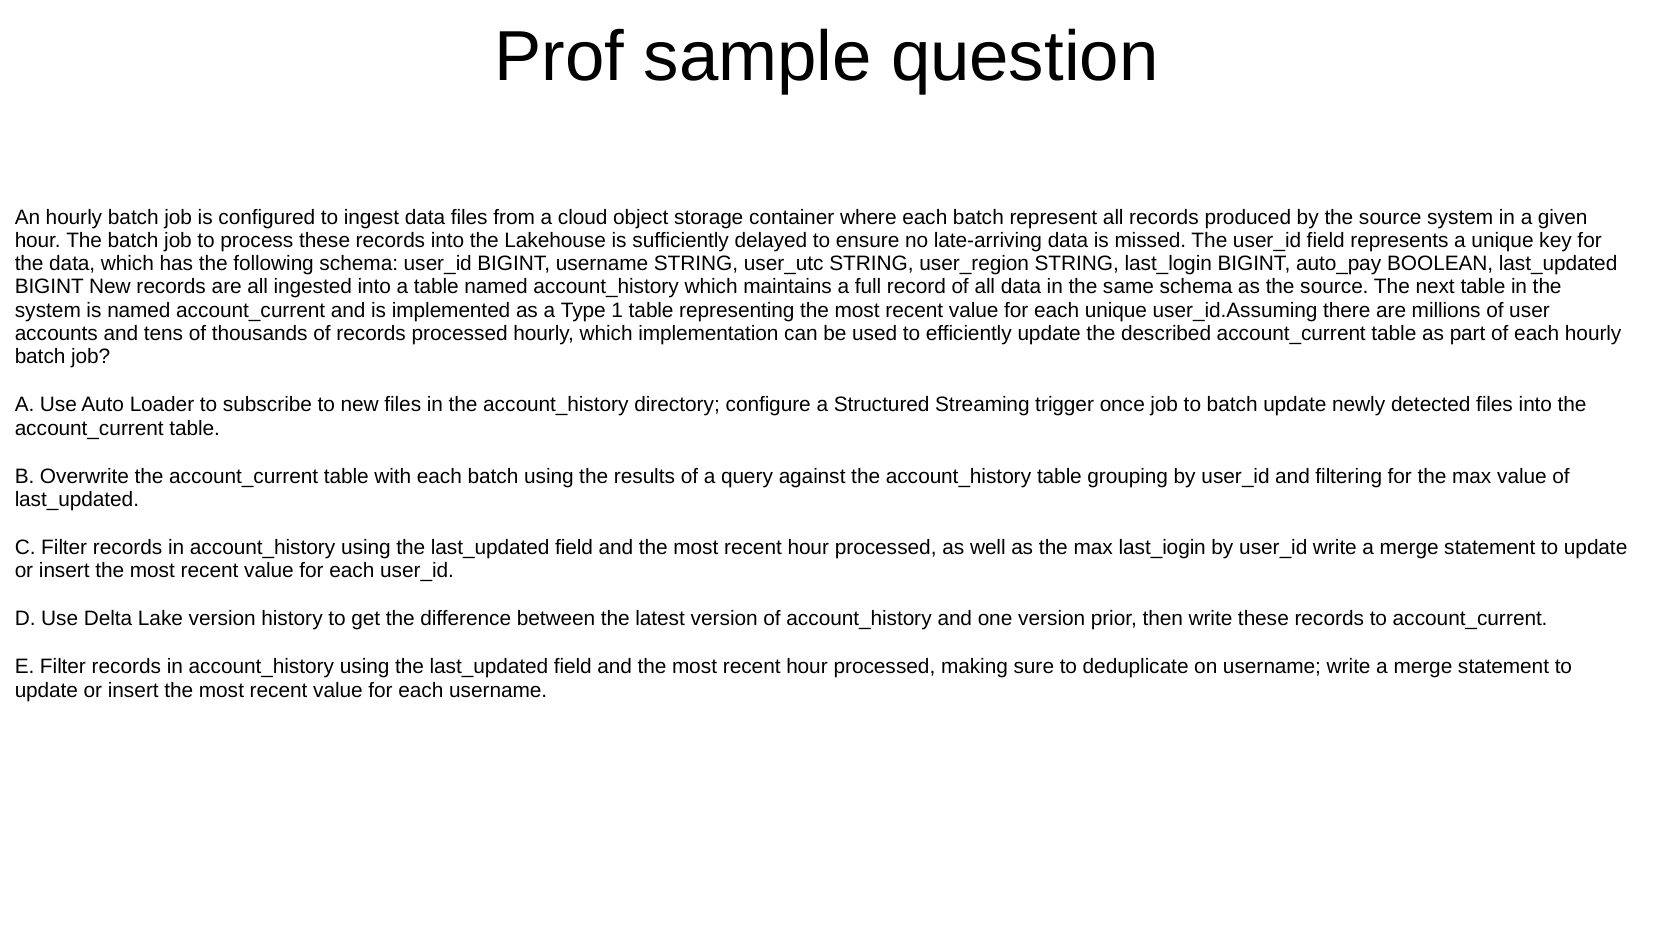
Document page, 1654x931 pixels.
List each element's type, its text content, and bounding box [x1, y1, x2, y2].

text_box An hourly batch job is configured to ingest data files from a cloud object storage container where each batch represent all records produced by the source system in a given hour. The batch job to process these records into the Lakehouse is sufficiently delayed to ensure no late-arriving data is missed. The user_id field represents a unique key for the data, which has the following schema: user_id BIGINT, username STRING, user_utc STRING, user_region STRING, last_login BIGINT, auto_pay BOOLEAN, last_updated BIGINT New records are all ingested into a table named account_history which maintains a full record of all data in the same schema as the source. The next table in the system is named account_current and is implemented as a Type 1 table representing the most recent value for each unique user_id.Assuming there are millions of user accounts and tens of thousands of records processed hourly, which implementation can be used to efficiently update the described account_current table as part of each hourly batch job? A. Use Auto Loader to subscribe to new files in the account_history directory; configure a Structured Streaming trigger once job to batch update newly detected files into the account_current table. B. Overwrite the account_current table with each batch using the results of a query against the account_history table grouping by user_id and filtering for the max value of last_updated. C. Filter records in account_history using the last_updated field and the most recent hour processed, as well as the max last_iogin by user_id write a merge statement to update or insert the most recent value for each user_id. D. Use Delta Lake version history to get the difference between the latest version of account_history and one version prior, then write these records to account_current. E. Filter records in account_history using the last_updated field and the most recent hour processed, making sure to deduplicate on username; write a merge statement to update or insert the most recent value for each username. [0, 150, 1645, 901]
title Prof sample question [82, 16, 1571, 96]
